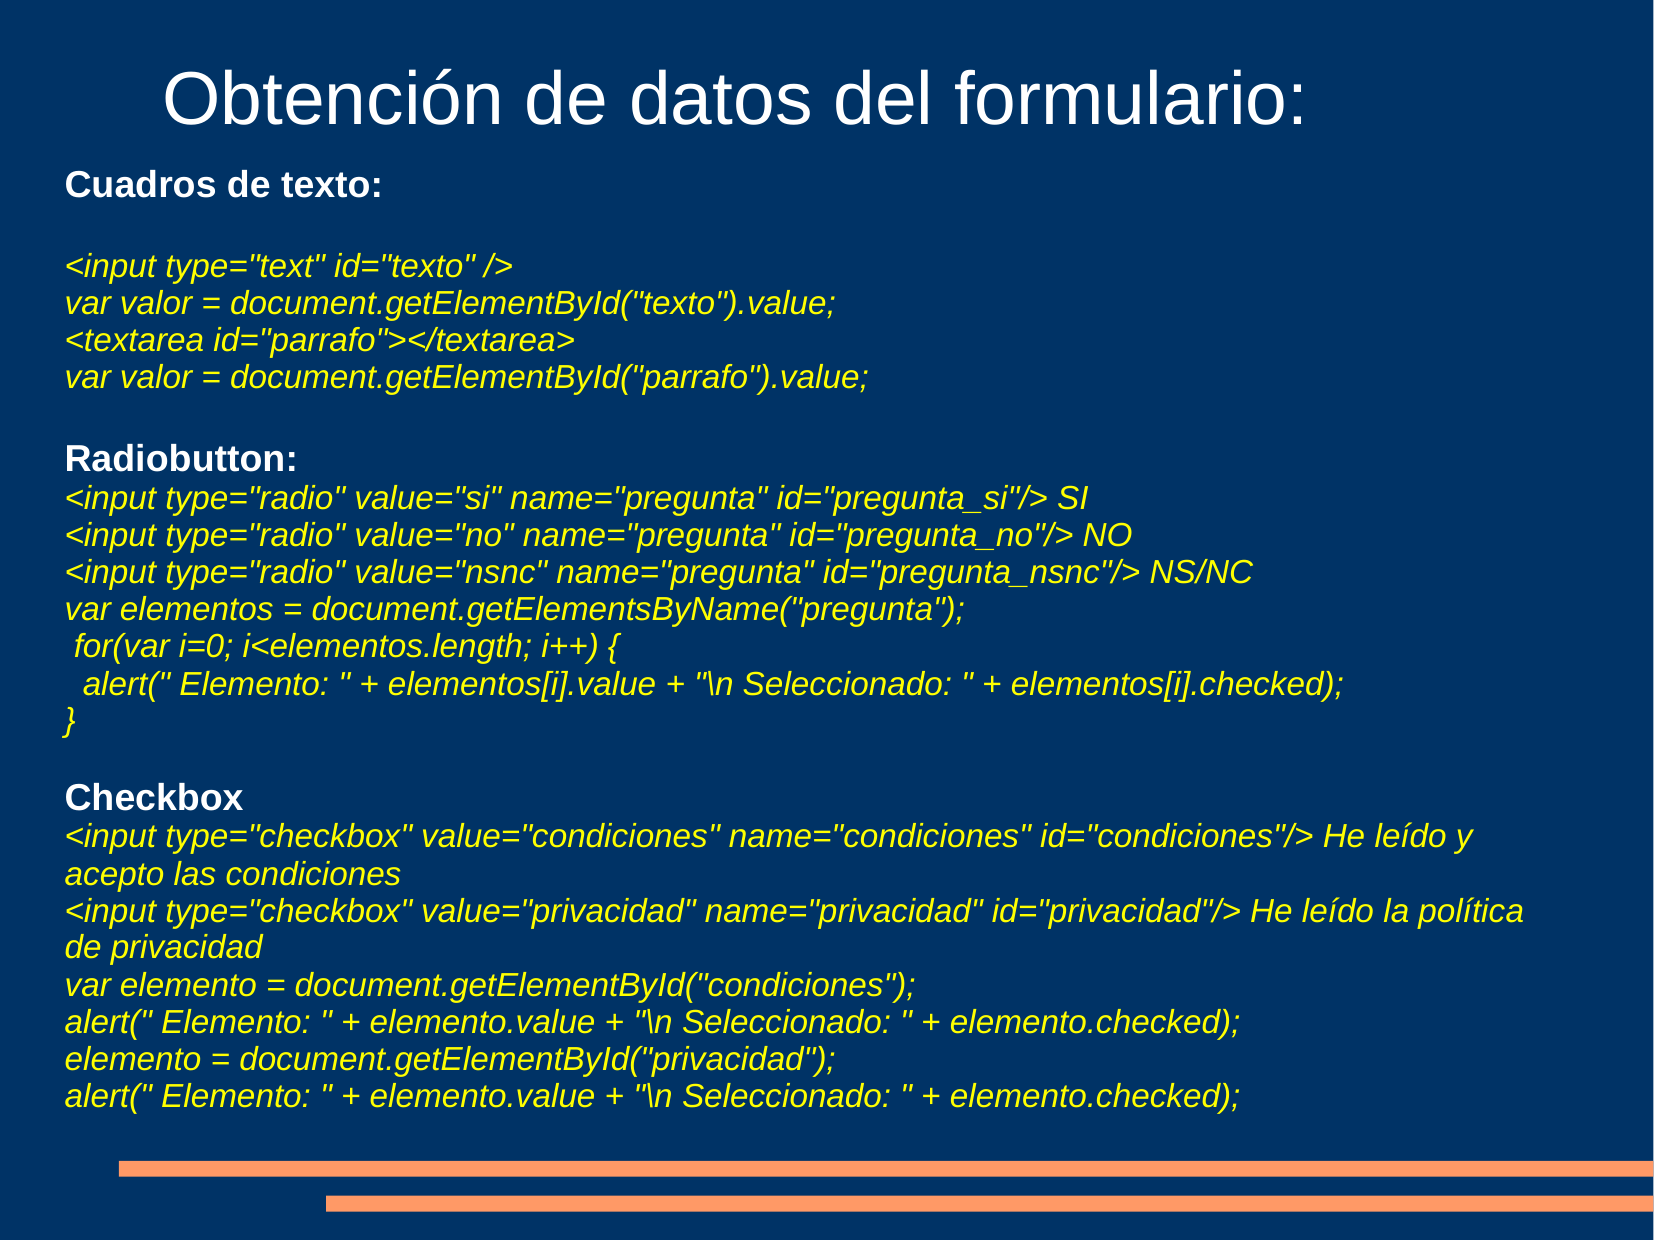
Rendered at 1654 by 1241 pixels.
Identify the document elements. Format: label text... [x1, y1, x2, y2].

text_box Cuadros de texto: <input type="text" id="texto" /> var valor = document.getElementById("texto").value; <textarea id="parrafo"></textarea> var valor = document.getElementById("parrafo").value; Radiobutton: <input type="radio" value="si" name="pregunta" id="pregunta_si"/> SI <input type="radio" value="no" name="pregunta" id="pregunta_no"/> NO <input type="radio" value="nsnc" name="pregunta" id="pregunta_nsnc"/> NS/NC var elementos = document.getElementsByName("pregunta"); for(var i=0; i<elementos.length; i++) { alert(" Elemento: " + elementos[i].value + "\n Seleccionado: " + elementos[i].checked); } Checkbox <input type="checkbox" value="condiciones" name="condiciones" id="condiciones"/> He leído y acepto las condiciones <input type="checkbox" value="privacidad" name="privacidad" id="privacidad"/> He leído la política de privacidad var elemento = document.getElementById("condiciones"); alert(" Elemento: " + elemento.value + "\n Seleccionado: " + elemento.checked); elemento = document.getElementById("privacidad"); alert(" Elemento: " + elemento.value + "\n Seleccionado: " + elemento.checked); [49, 156, 1575, 1241]
text_box Obtención de datos del formulario: [147, 48, 1619, 148]
